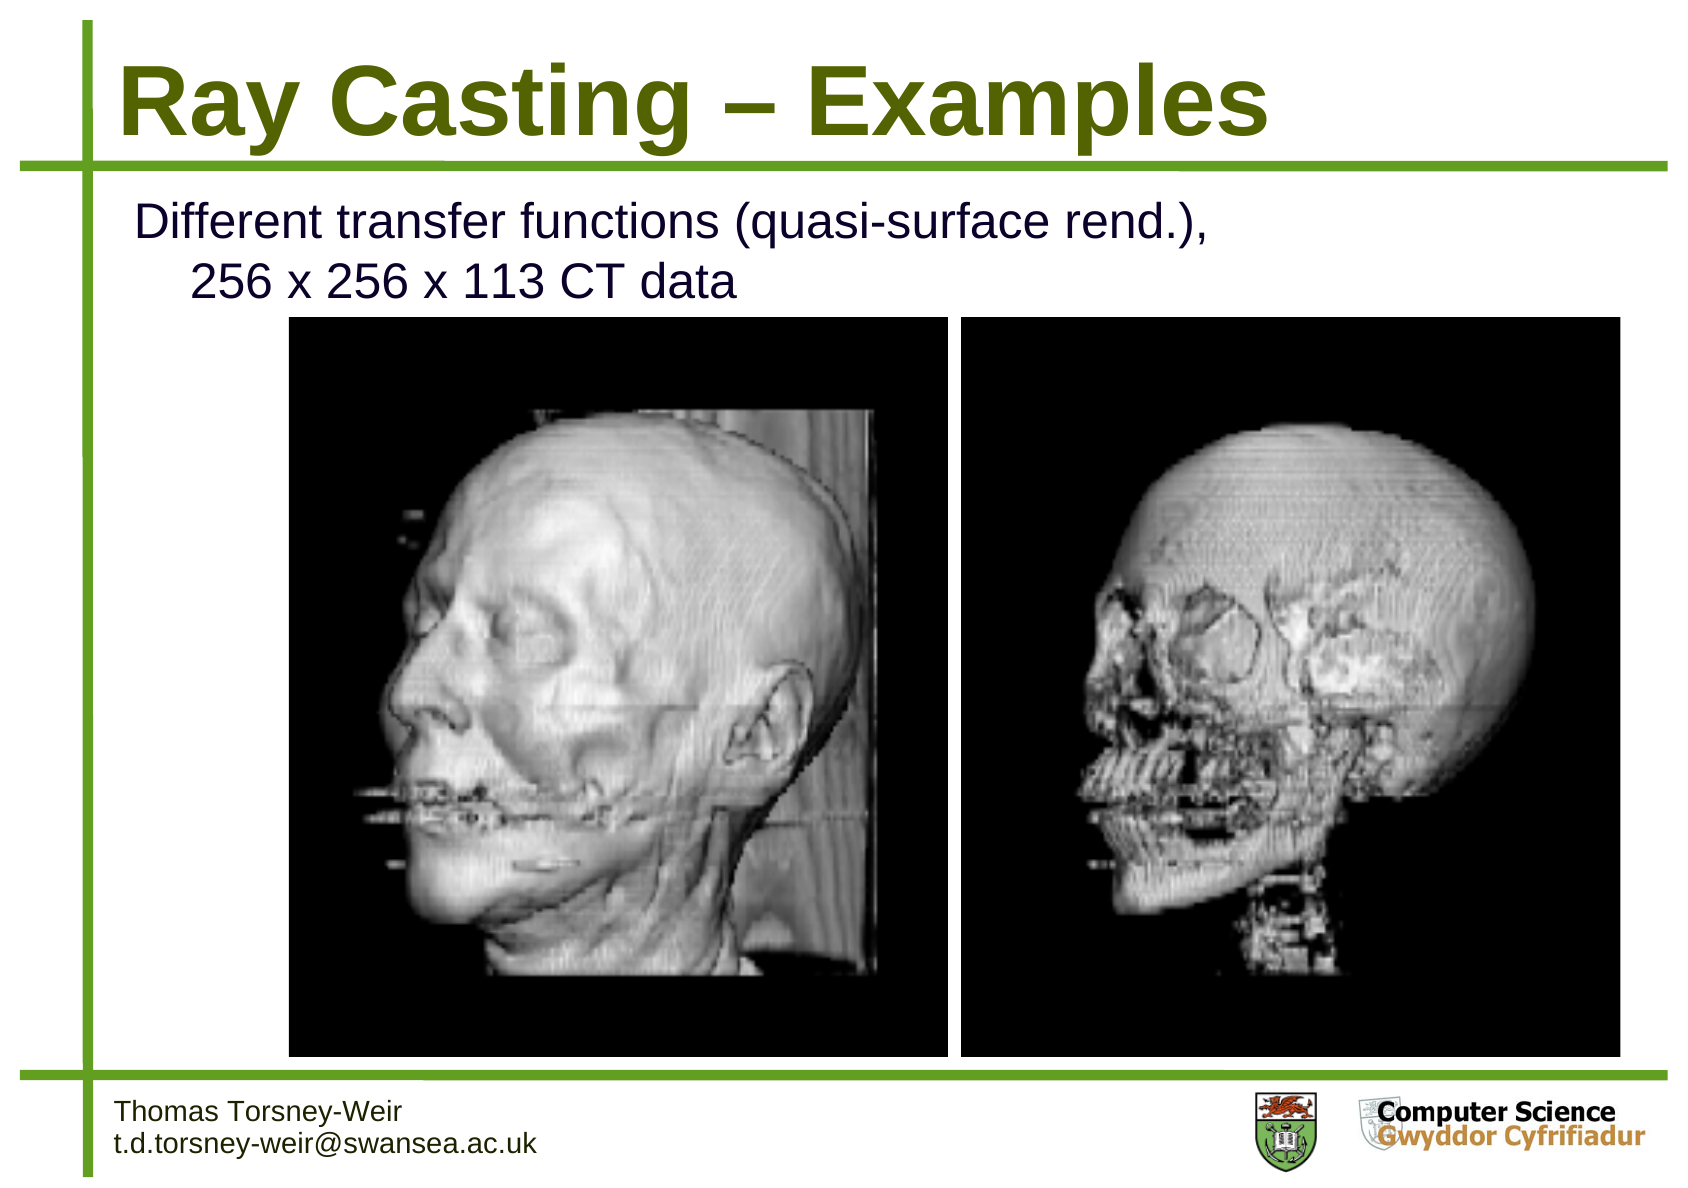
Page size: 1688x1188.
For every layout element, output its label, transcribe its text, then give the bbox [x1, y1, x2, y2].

picture [288, 317, 948, 1057]
title Ray Casting – Examples [101, 29, 1666, 166]
picture [1240, 1092, 1654, 1173]
picture [961, 317, 1621, 1057]
list Different transfer functions (quasi-surface rend.), 256 x 256 x 113 CT data [117, 180, 1624, 1060]
